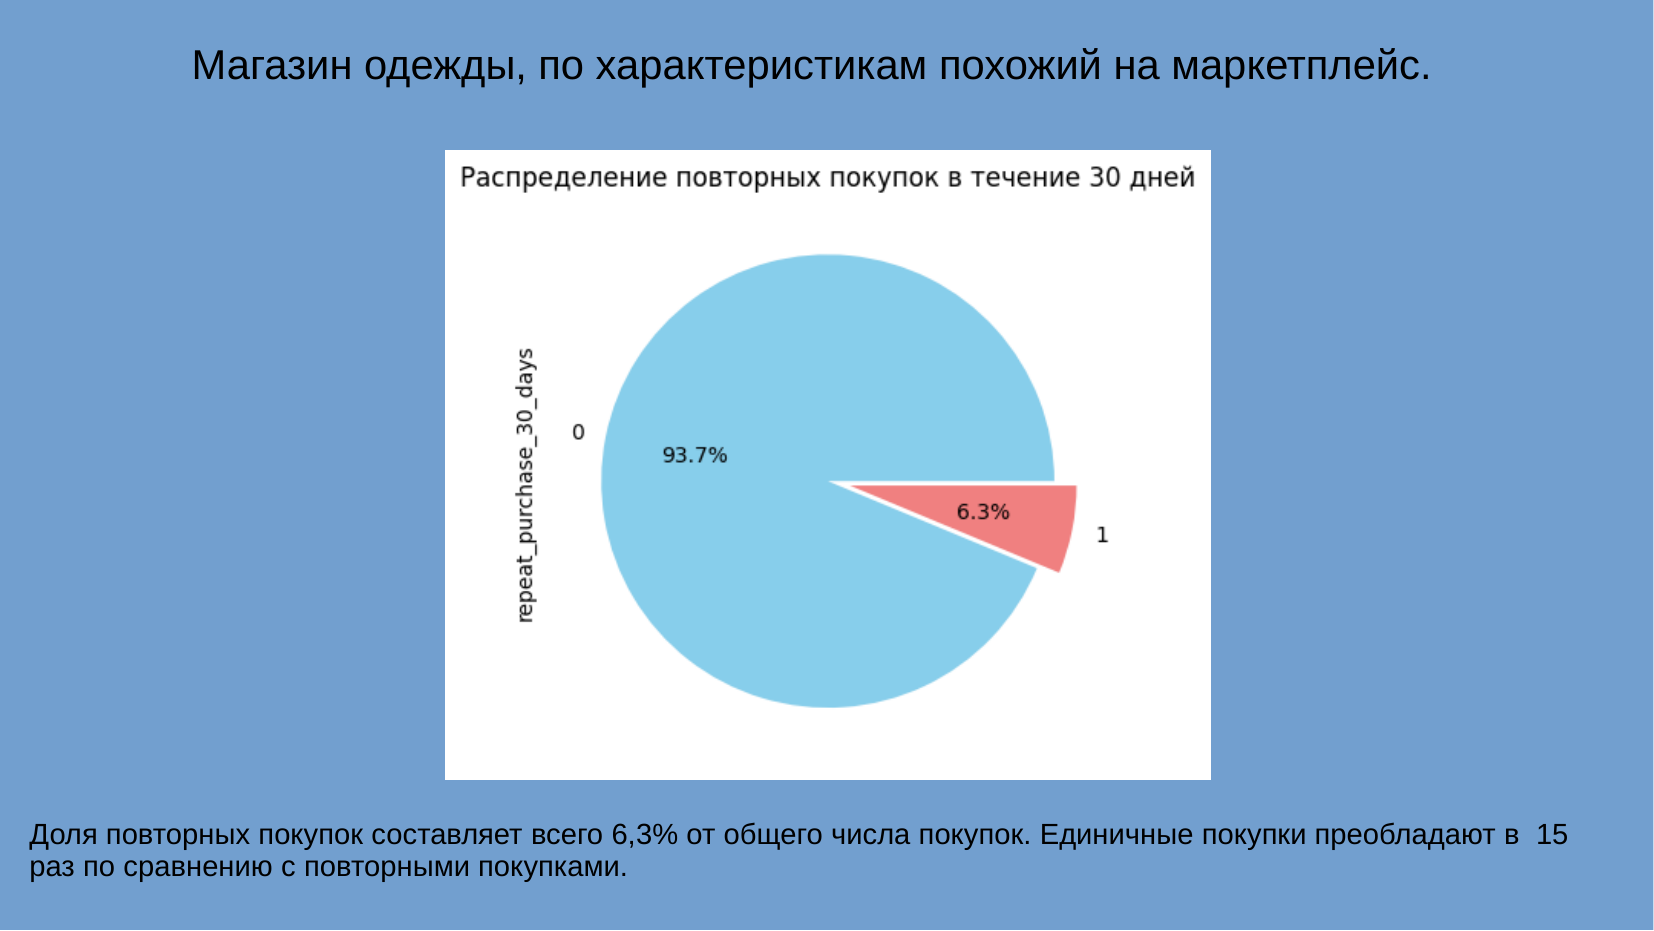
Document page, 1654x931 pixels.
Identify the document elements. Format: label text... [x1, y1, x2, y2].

title Магазин одежды, по характеристикам похожий на маркетплейс. [23, 11, 1589, 119]
title Доля повторных покупок составляет всего 6,3% от общего числа покупок. Единичные покупки преобладают в 15 раз по сравнению с повторными покупками. [29, 797, 1595, 904]
picture [445, 150, 1211, 780]
